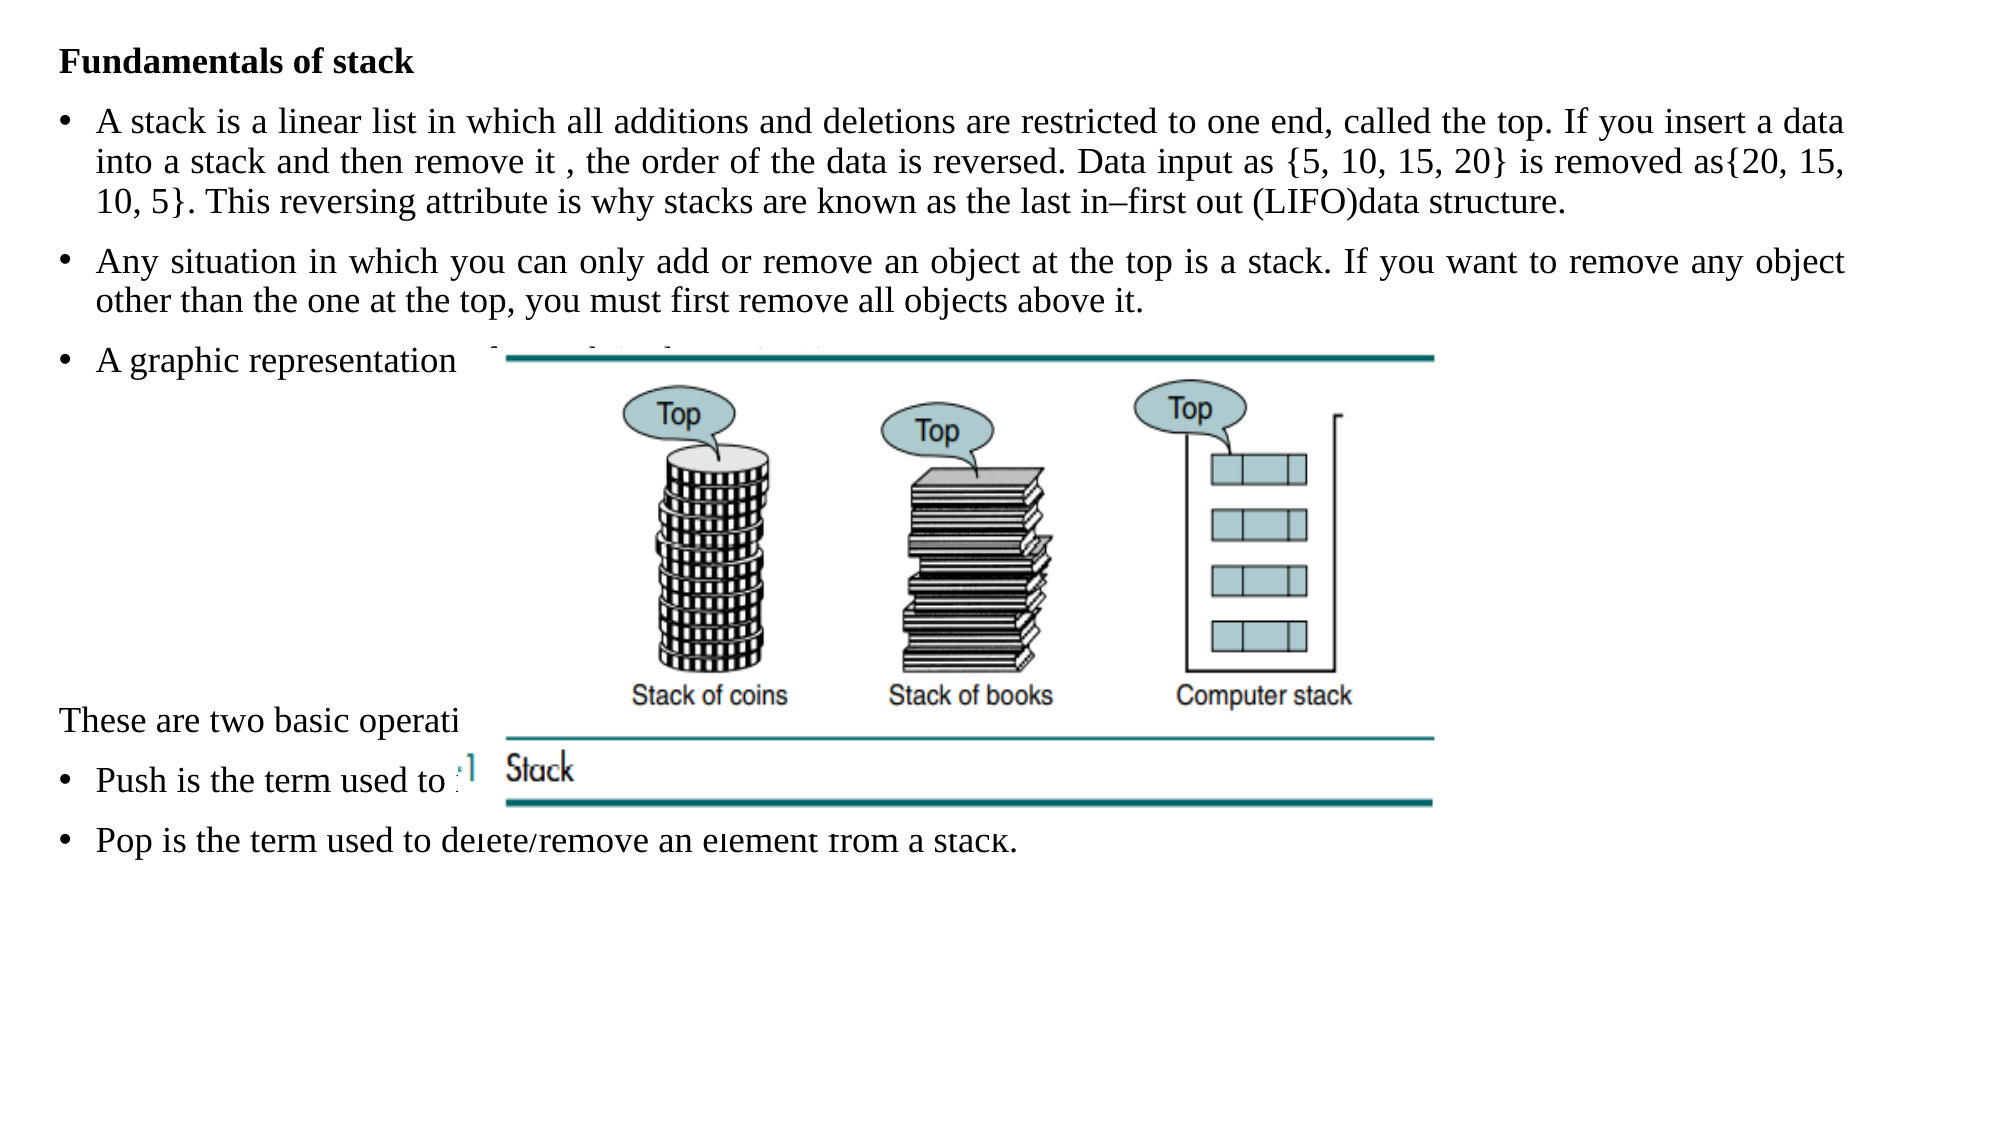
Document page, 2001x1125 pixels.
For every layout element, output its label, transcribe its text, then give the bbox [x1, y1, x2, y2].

list Fundamentals of stack A stack is a linear list in which all additions and deletions are restricted to one end, called the top. If you insert a data into a stack and then remove it , the order of the data is reversed. Data input as {5, 10, 15, 20} is removed as{20, 15, 10, 5}. This reversing attribute is why stacks are known as the last in–first out (LIFO)data structure. Any situation in which you can only add or remove an object at the top is a stack. If you want to remove any object other than the one at the top, you must first remove all objects above it. A graphic representation of a stack is shown in Figure. These are two basic operations associated with stack: Push is the term used to insert/add an element into a stack. Pop is the term used to delete/remove an element from a stack. [43, 34, 1863, 1106]
picture [458, 348, 1448, 834]
